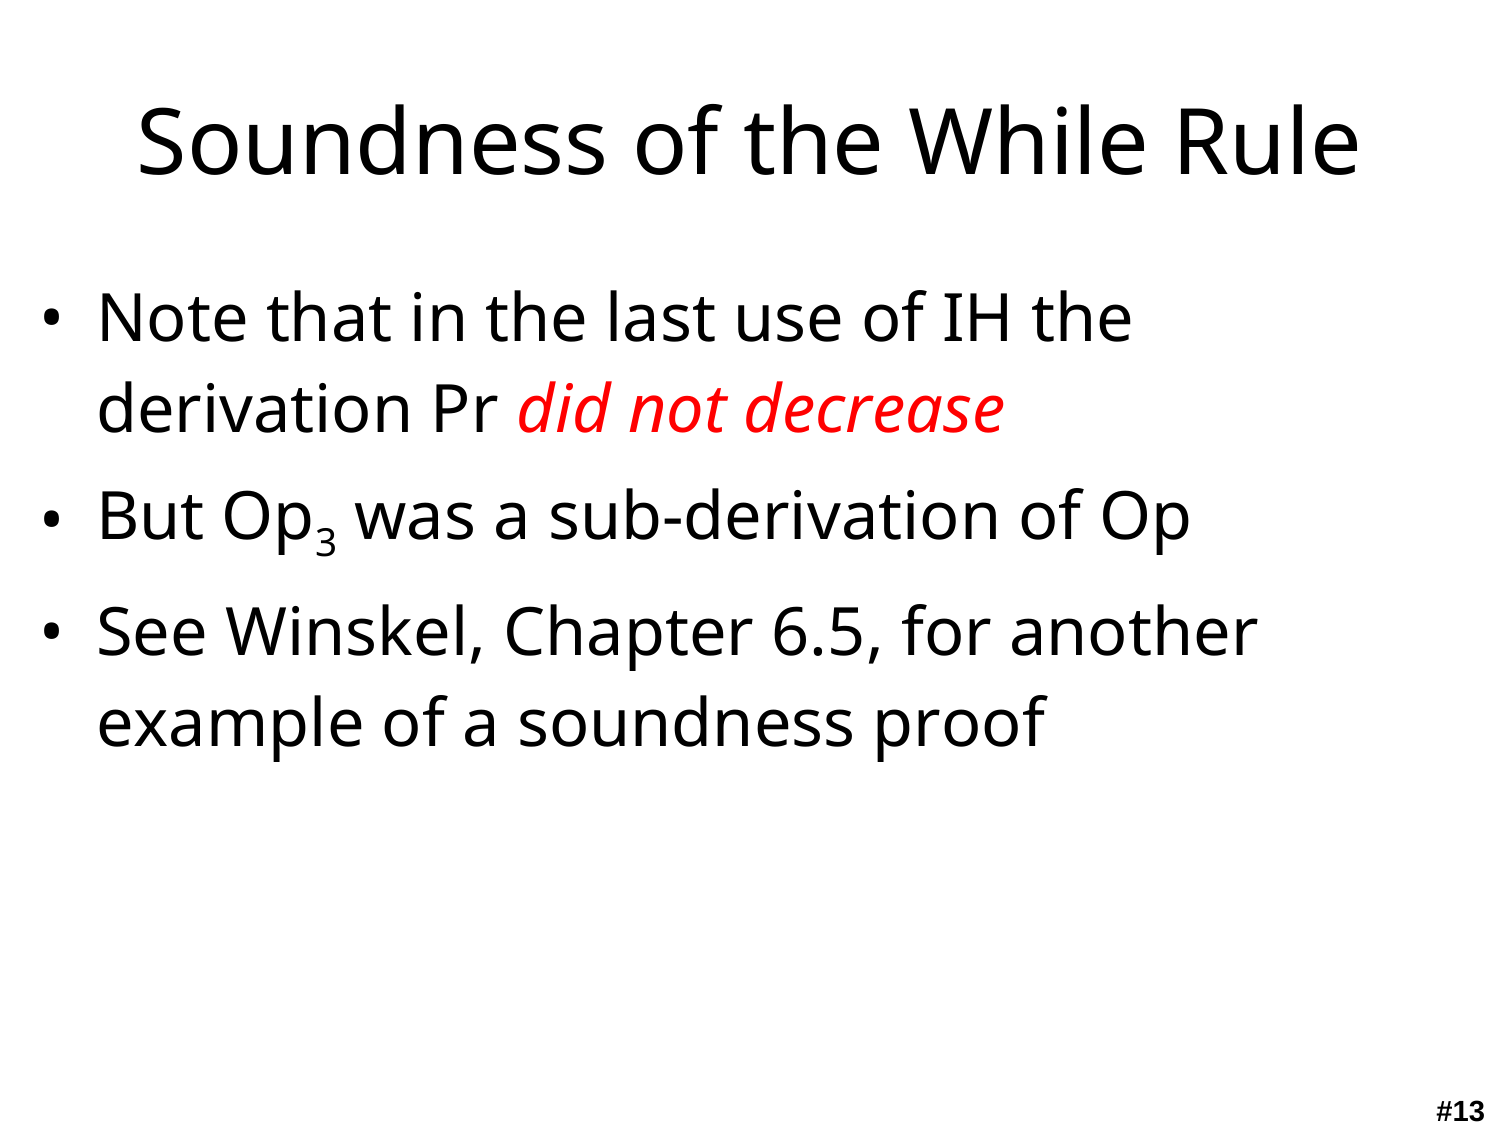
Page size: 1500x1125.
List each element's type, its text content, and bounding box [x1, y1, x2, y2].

title Soundness of the While Rule [24, 45, 1476, 233]
list Note that in the last use of IH the derivation Pr did not decrease But Op3 was a sub-derivation of Op See Winskel, Chapter 6.5, for another example of a soundness proof [24, 262, 1476, 1101]
